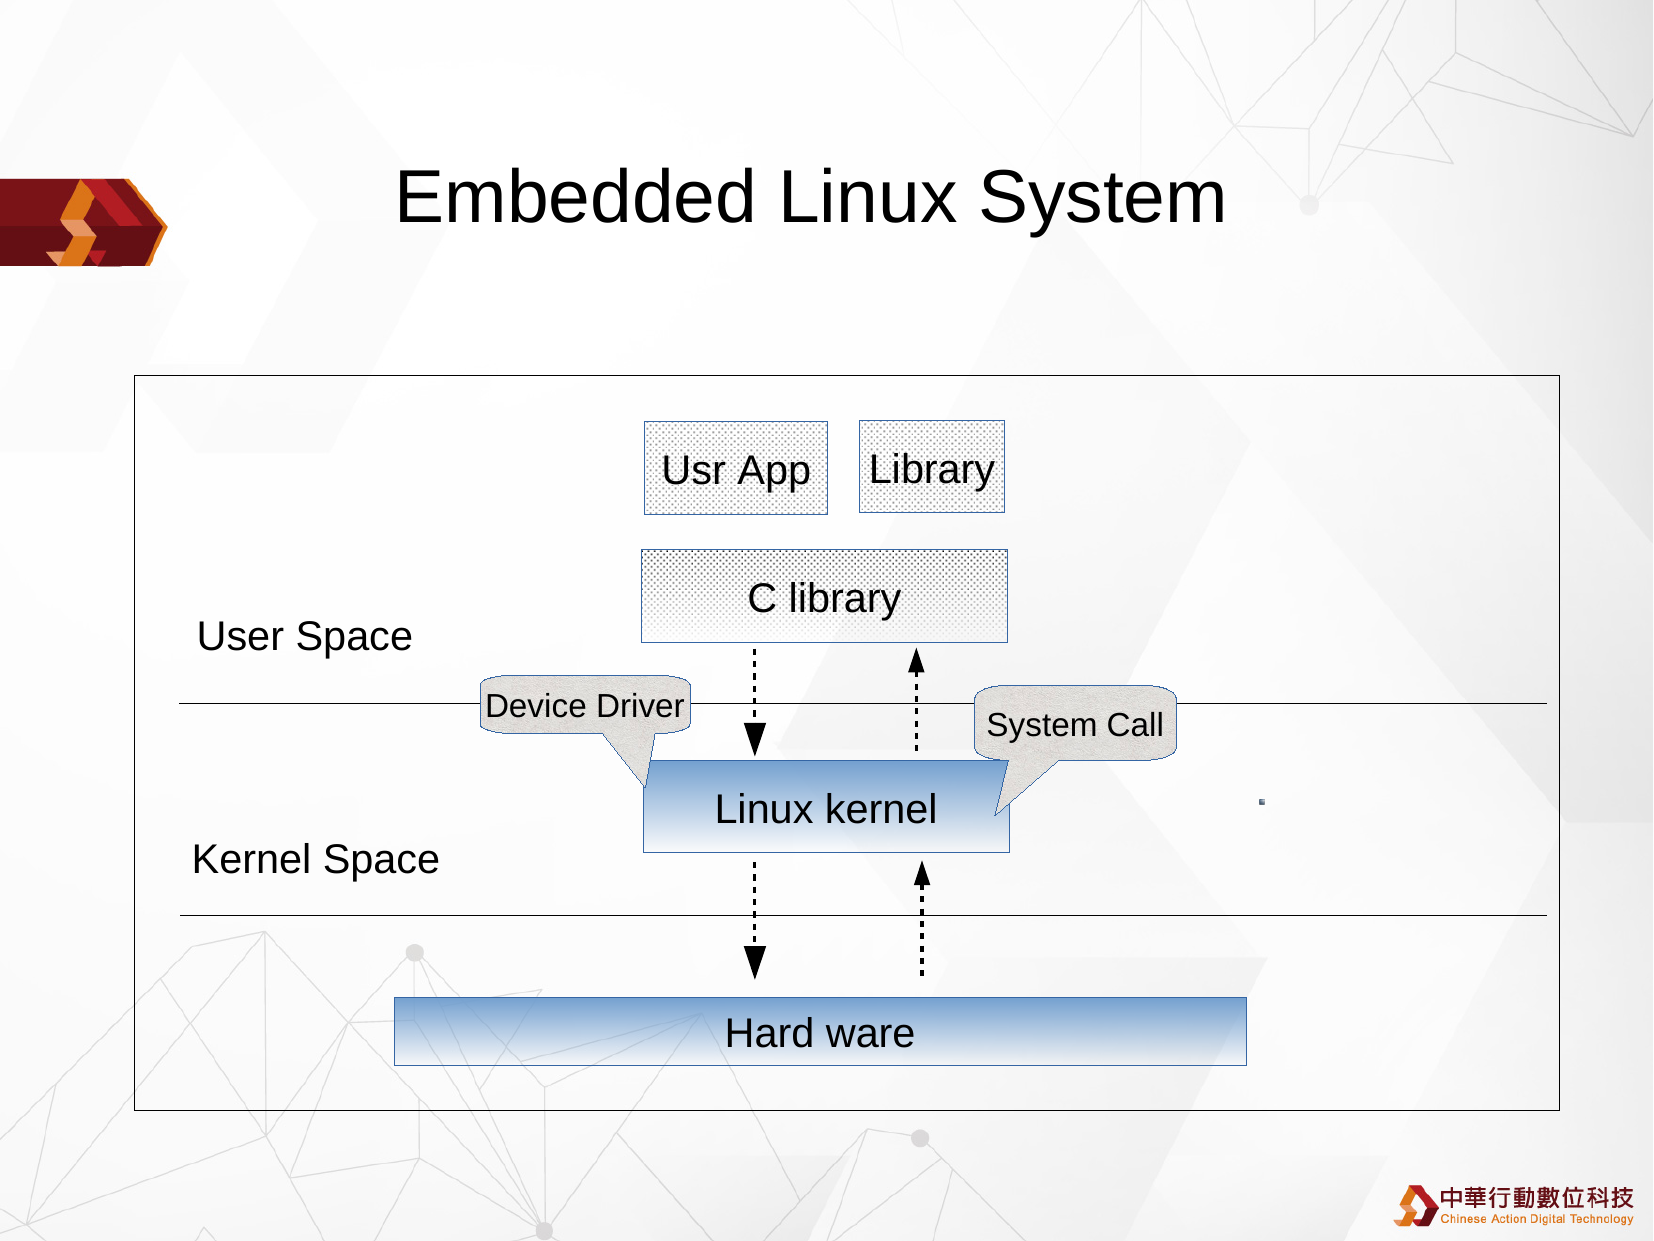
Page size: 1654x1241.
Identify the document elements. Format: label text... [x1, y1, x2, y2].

text_box Hard ware [394, 997, 1247, 1066]
text_box C library [641, 549, 1008, 643]
text_box User Space [181, 601, 525, 676]
text_box System Call [974, 685, 1177, 816]
text_box Linux kernel [643, 760, 1010, 853]
text_box Kernel Space [176, 825, 480, 890]
picture [0, 0, 1654, 1241]
text_box Device Driver [480, 675, 691, 788]
text_box Library [859, 420, 1005, 513]
text_box Usr App [644, 421, 828, 515]
title Embedded Linux System [117, 112, 1506, 281]
